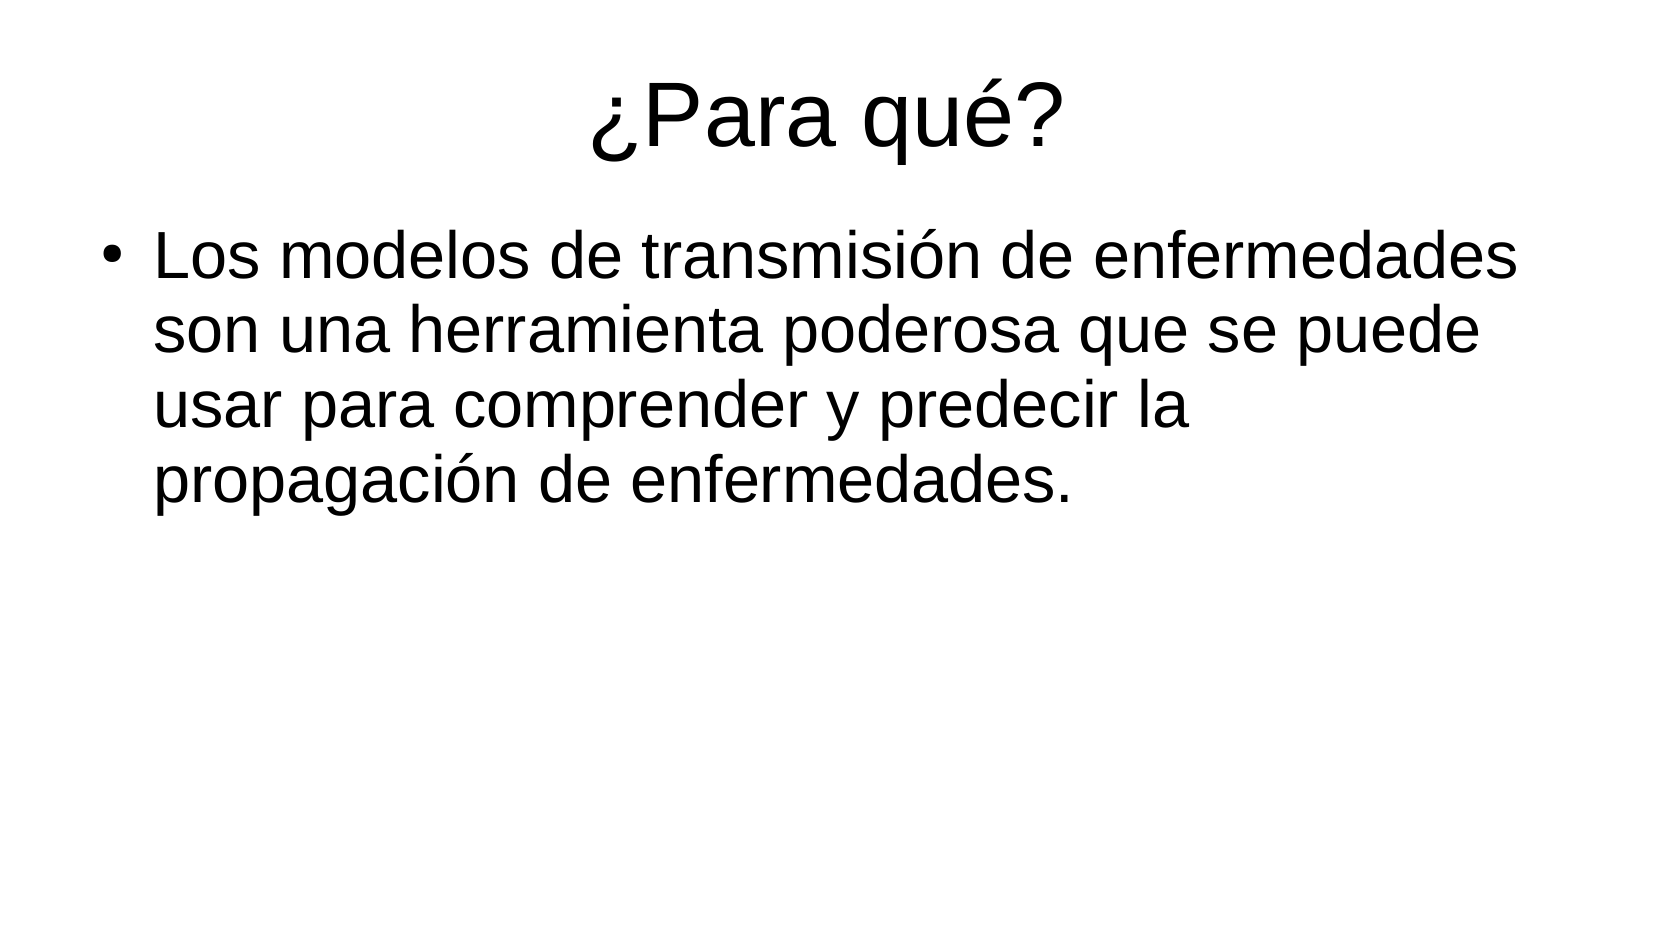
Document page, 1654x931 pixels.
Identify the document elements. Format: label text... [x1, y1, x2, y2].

title ¿Para qué? [82, 37, 1571, 193]
list Los modelos de transmisión de enfermedades son una herramienta poderosa que se puede usar para comprender y predecir la propagación de enfermedades. [82, 217, 1571, 758]
